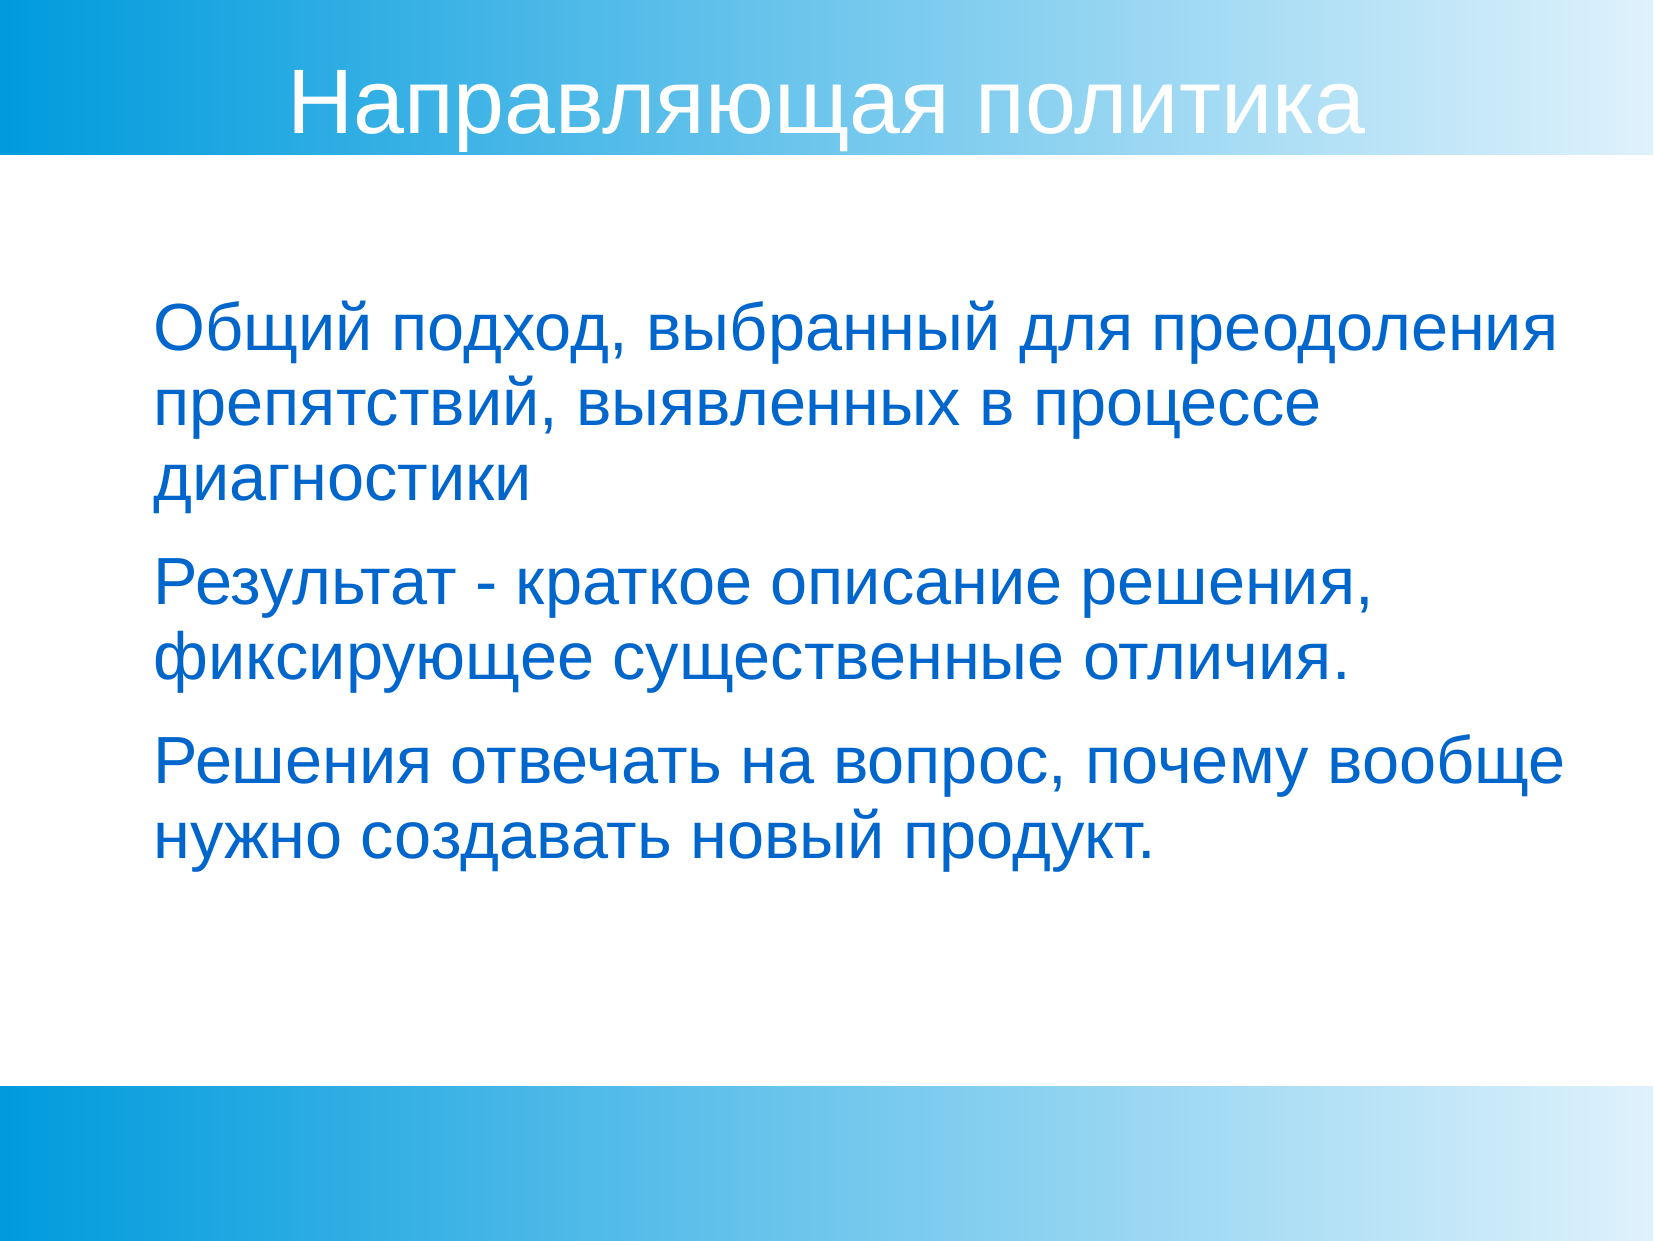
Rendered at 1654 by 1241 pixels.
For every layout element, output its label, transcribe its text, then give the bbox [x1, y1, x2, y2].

title Направляющая политика [82, 49, 1571, 155]
list Общий подход, выбранный для преодоления препятствий, выявленных в процессе диагностики Результат - краткое описание решения, фиксирующее существенные отличия. Решения отвечать на вопрос, почему вообще нужно создавать новый продукт. [82, 290, 1571, 1010]
